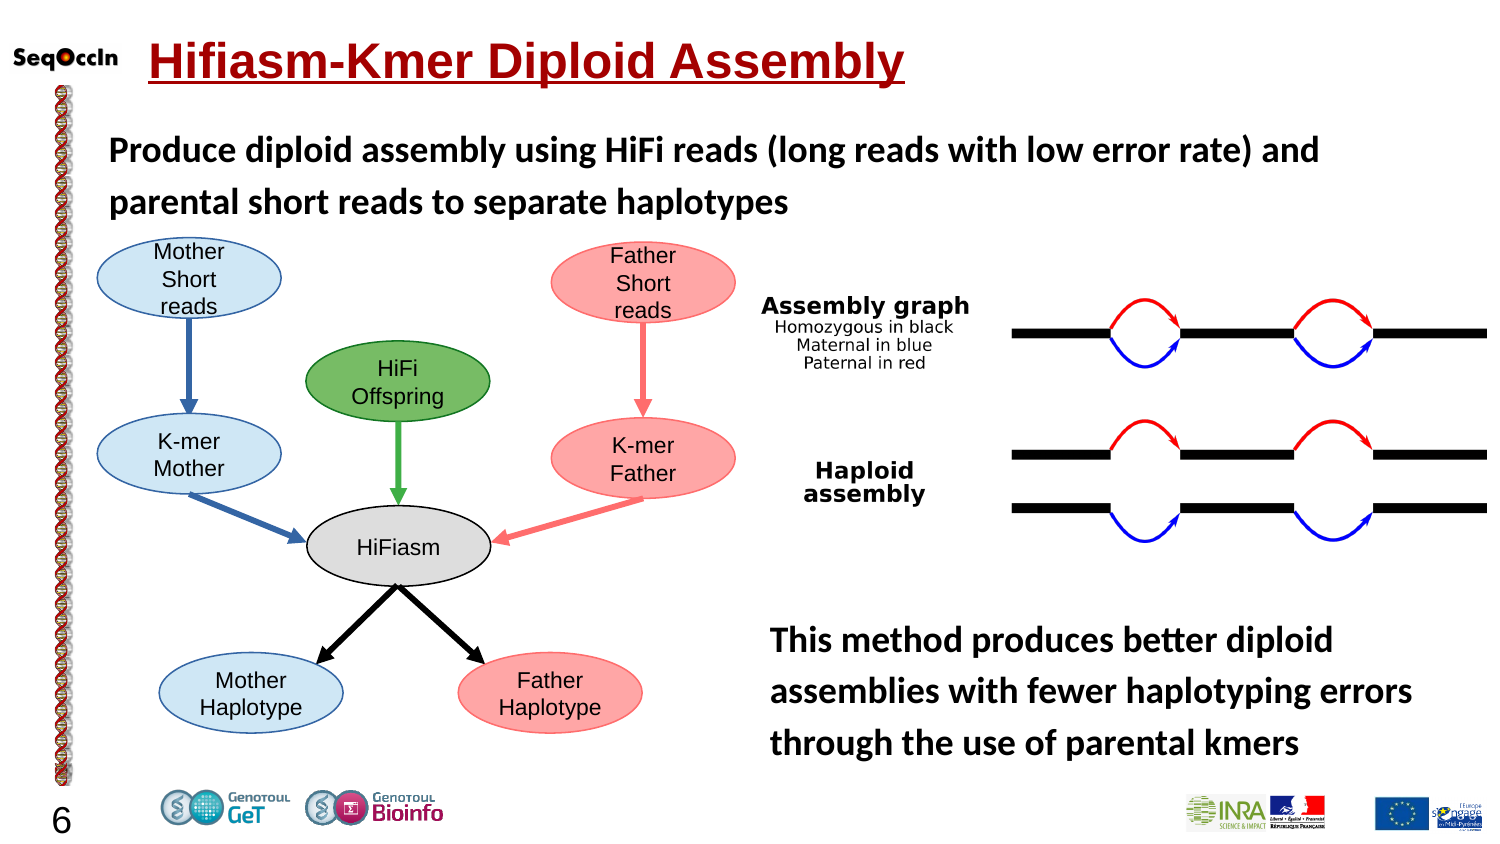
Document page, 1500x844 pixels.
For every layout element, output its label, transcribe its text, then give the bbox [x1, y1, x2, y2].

picture [156, 785, 294, 830]
text_box Hifiasm-Kmer Diploid Assembly [137, 22, 1378, 114]
text_box Mother Short reads [97, 237, 282, 319]
picture [300, 785, 448, 830]
text_box Father Short reads [551, 242, 736, 323]
picture [55, 85, 68, 786]
text_box K-mer Mother [97, 413, 282, 494]
text_box Mother Haplotype [159, 652, 344, 734]
picture [9, 43, 122, 74]
text_box K-mer Father [551, 417, 736, 499]
picture [1185, 794, 1267, 832]
text_box HiFi Offspring [305, 340, 490, 422]
picture [1374, 796, 1487, 834]
text_box HiFiasm [306, 505, 491, 587]
text_box This method produces better diploid assemblies with fewer haplotyping errors through the use of parental kmers [761, 603, 1476, 787]
picture [1270, 795, 1325, 829]
text_box Produce diploid assembly using HiFi reads (long reads with low error rate) and parental short reads to separate haplotypes [100, 114, 1465, 222]
text_box Father Haplotype [458, 652, 643, 734]
picture [761, 296, 1487, 543]
